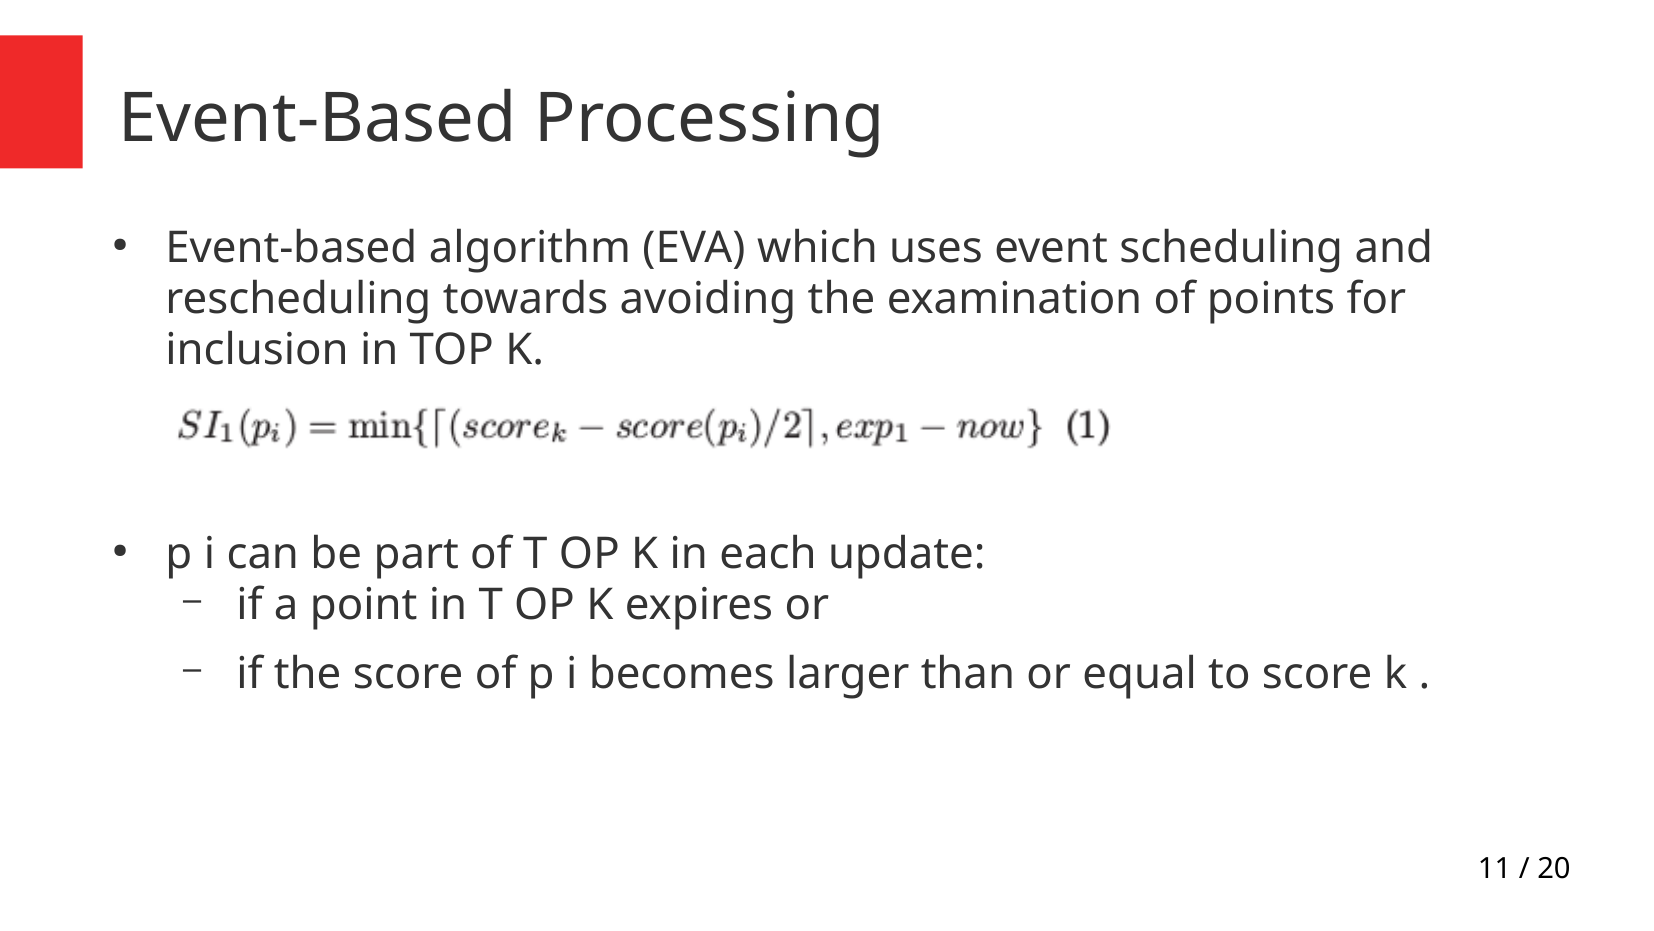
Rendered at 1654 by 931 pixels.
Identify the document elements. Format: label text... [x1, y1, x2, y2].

list Event-based algorithm (EVA) which uses event scheduling and rescheduling towards avoiding the examination of points for inclusion in TOP K. p i can be part of T OP K in each update: if a point in T OP K expires or if the score of p i becomes larger than or equal to score k . [94, 224, 1571, 473]
picture [157, 389, 1129, 473]
title Event-Based Processing [118, 37, 1571, 193]
